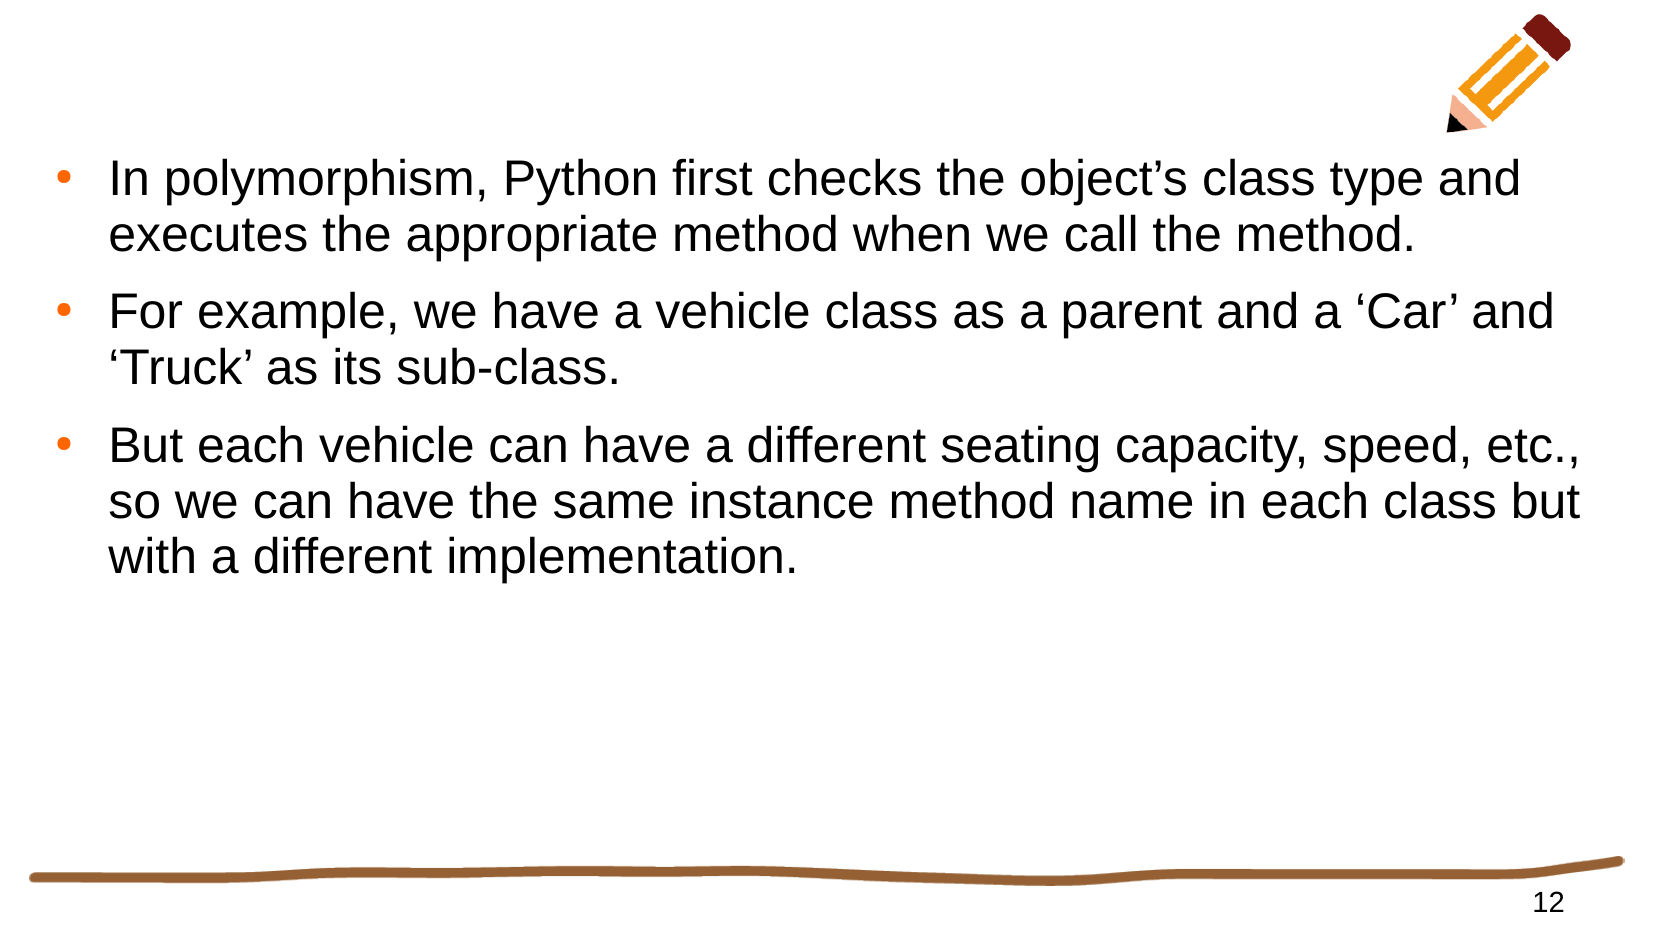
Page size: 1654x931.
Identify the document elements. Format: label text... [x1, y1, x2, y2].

list In polymorphism, Python first checks the object’s class type and executes the appropriate method when we call the method. For example, we have a vehicle class as a parent and a ‘Car’ and ‘Truck’ as its sub-class. But each vehicle can have a different seating capacity, speed, etc., so we can have the same instance method name in each class but with a different implementation. [37, 150, 1613, 788]
picture [29, 856, 1625, 886]
picture [1446, 14, 1571, 133]
